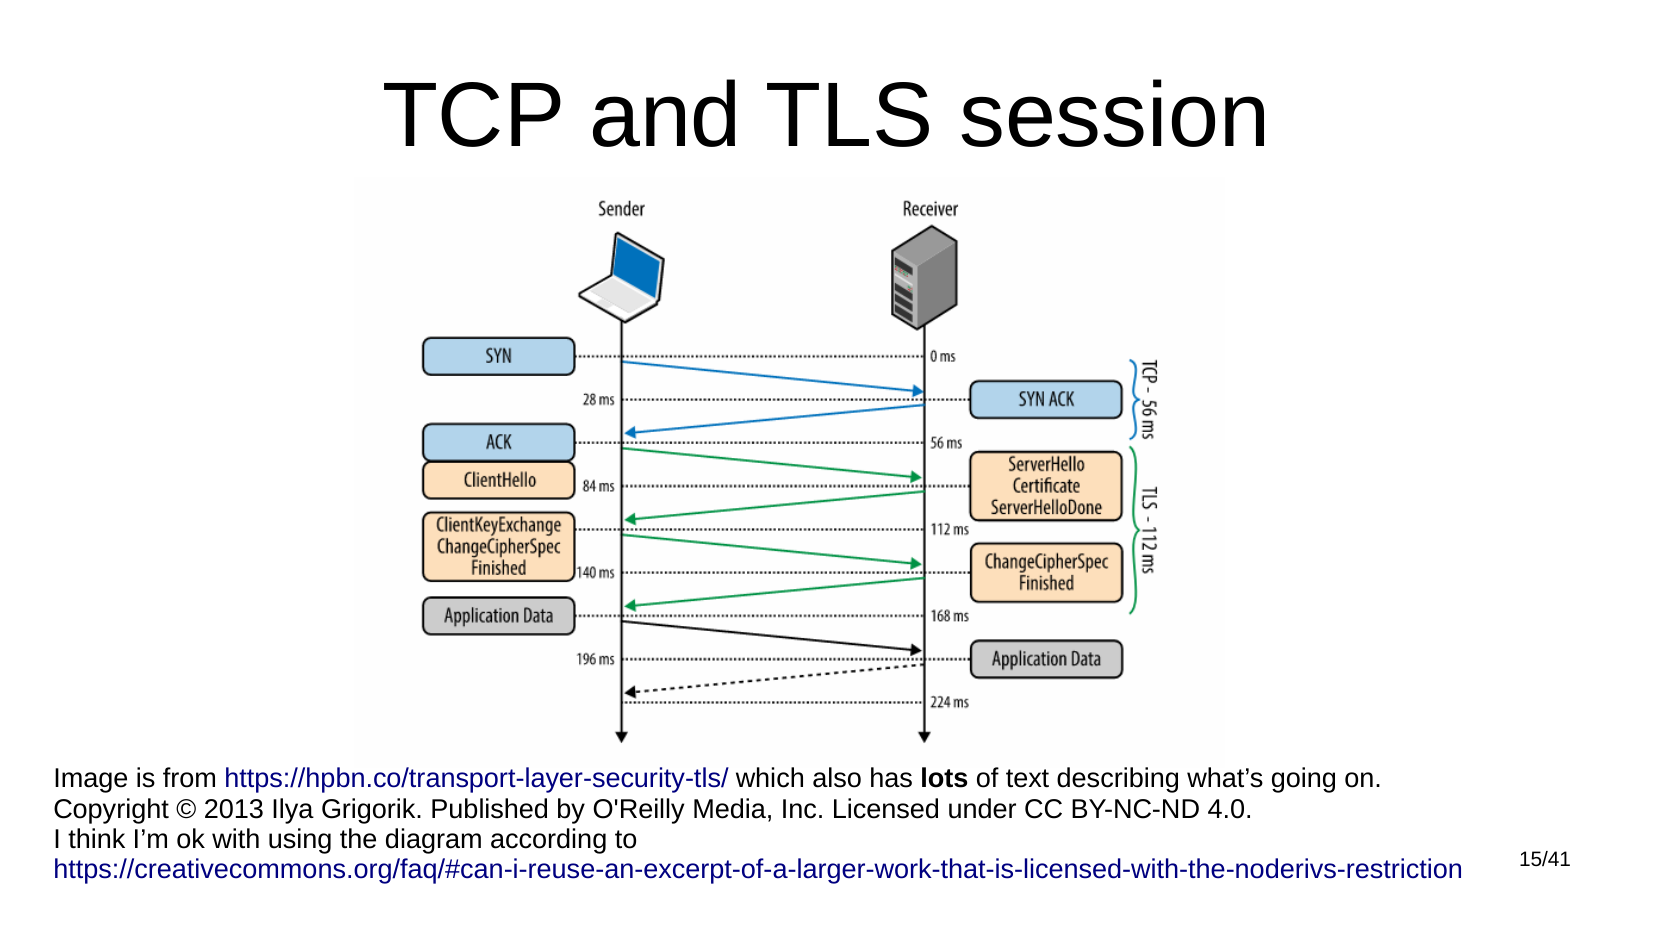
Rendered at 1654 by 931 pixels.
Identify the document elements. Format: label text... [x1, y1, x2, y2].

picture [354, 177, 1225, 755]
title TCP and TLS session [82, 37, 1571, 193]
text_box Image is from https://hpbn.co/transport-layer-security-tls/ which also has lots of text describing what’s going on. Copyright © 2013 Ilya Grigorik. Published by O'Reilly Media, Inc. Licensed under CC BY-NC-ND 4.0. I think I’m ok with using the diagram according to https://creativecommons.org/faq/#can-i-reuse-an-excerpt-of-a-larger-work-that-is-licensed-with-the-noderivs-restriction [38, 755, 1501, 931]
